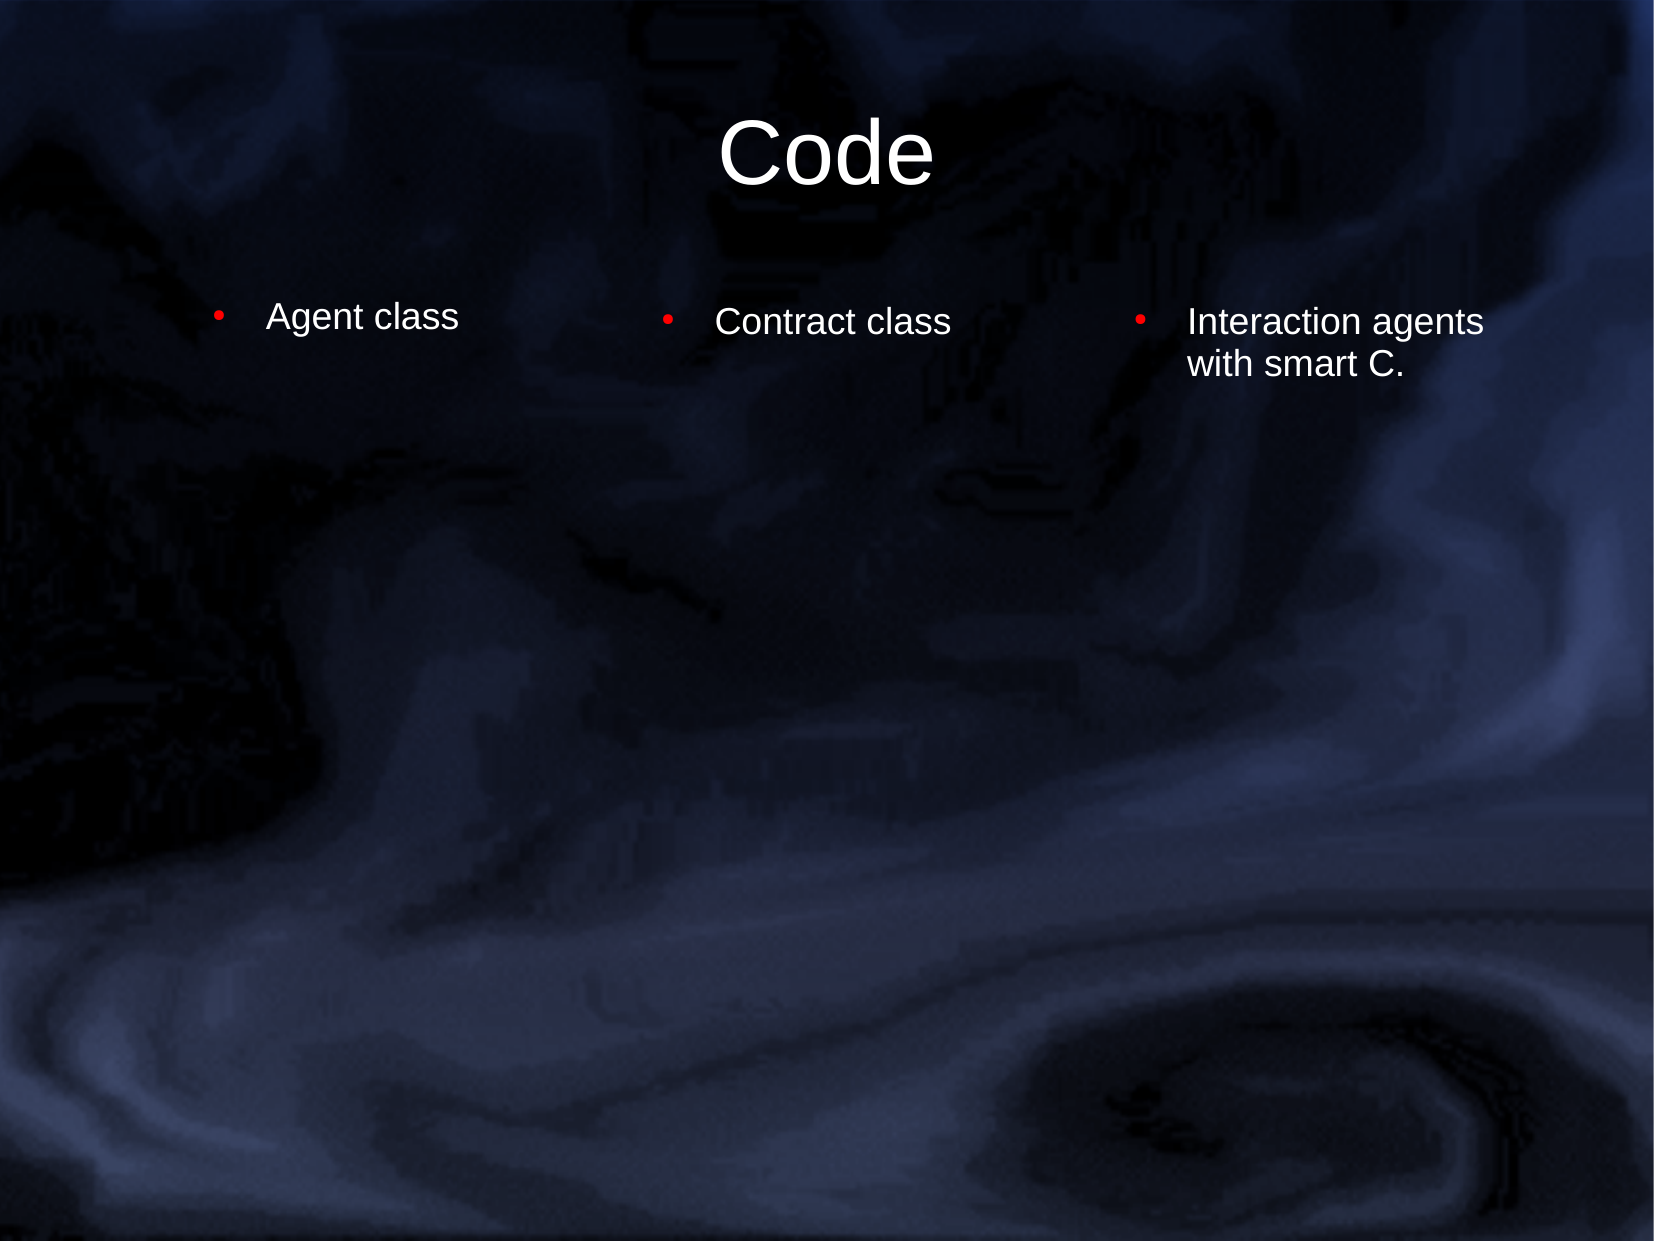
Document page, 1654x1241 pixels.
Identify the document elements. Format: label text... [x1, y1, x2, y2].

picture [0, 0, 1654, 1241]
title Code [82, 49, 1571, 257]
list Contract class [643, 300, 1034, 1119]
list Agent class [194, 295, 585, 1114]
list Interaction agents with smart C. [1116, 300, 1506, 1119]
